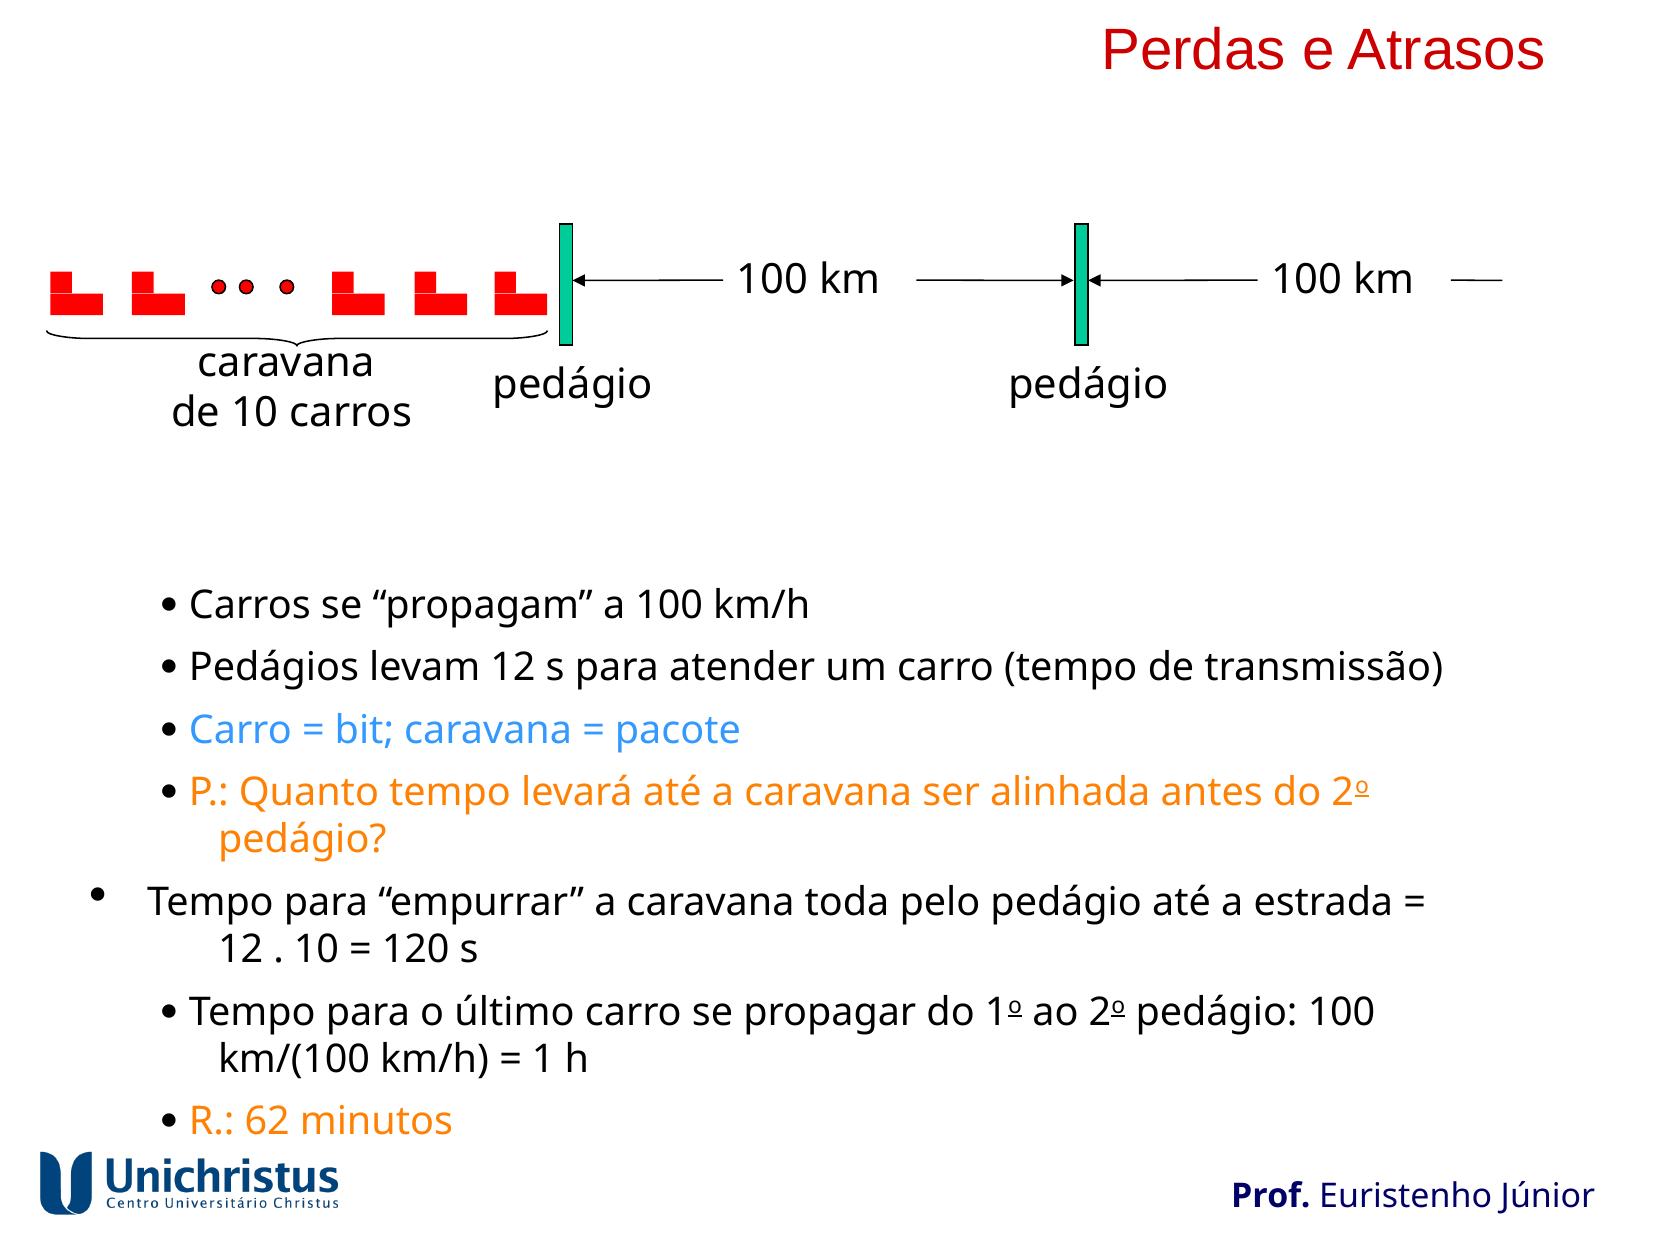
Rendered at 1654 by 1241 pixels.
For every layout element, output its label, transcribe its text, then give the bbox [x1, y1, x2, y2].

text_box 100 km [1256, 243, 1452, 310]
text_box [239, 280, 254, 294]
text_box Prof. Euristenho Júnior [1216, 1163, 1654, 1224]
text_box [211, 280, 226, 294]
text_box Perdas e Atrasos [1086, 8, 1654, 95]
text_box pedágio [477, 349, 668, 415]
text_box Analogia da caravana [127, 41, 1654, 152]
picture [35, 1148, 343, 1217]
text_box [280, 280, 294, 294]
text_box [1075, 281, 1089, 346]
text_box caravana de 10 carros [156, 326, 428, 443]
text_box pedágio [993, 349, 1184, 415]
text_box 100 km [721, 243, 918, 310]
text_box [332, 271, 385, 316]
list  Carros se “propagam” a 100 km/h  Pedágios levam 12 s para atender um carro (tempo de transmissão)  Carro = bit; caravana = pacote  P.: Quanto tempo levará até a caravana ser alinhada antes do 2o pedágio? Tempo para “empurrar” a caravana toda pelo pedágio até a estrada = 12 . 10 = 120 s  Tempo para o último carro se propagar do 1o ao 2o pedágio: 100 km/(100 km/h) = 1 h  R.: 62 minutos [76, 571, 1479, 1241]
text_box [494, 271, 548, 316]
text_box [414, 271, 468, 316]
text_box [131, 271, 185, 316]
text_box [50, 271, 103, 316]
